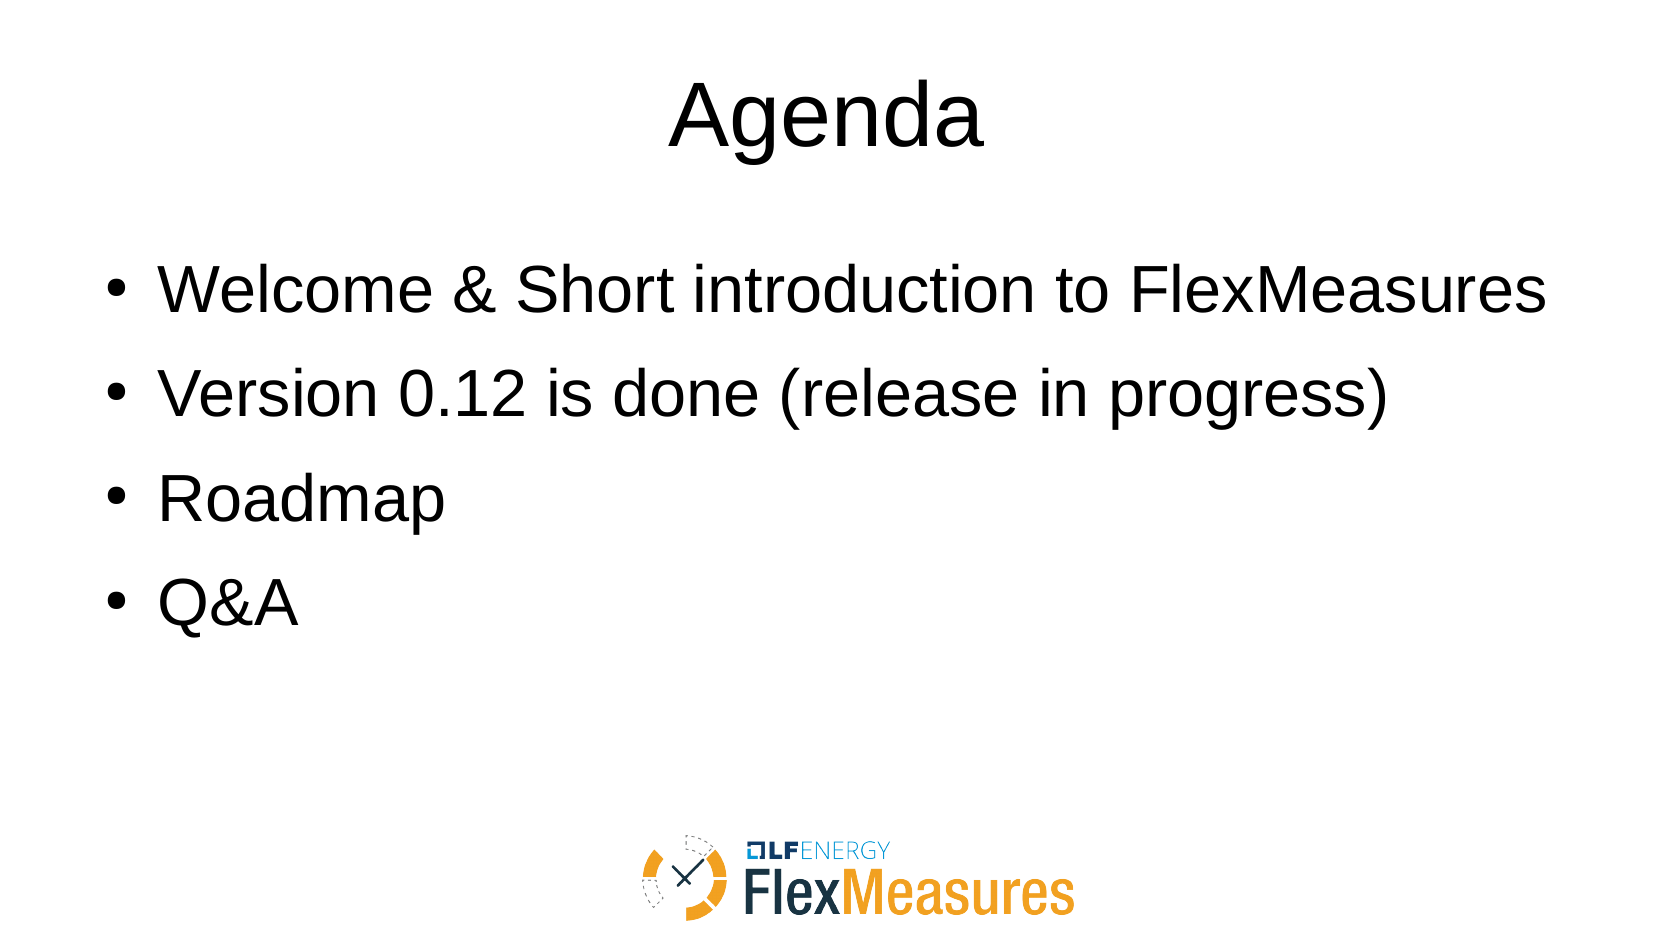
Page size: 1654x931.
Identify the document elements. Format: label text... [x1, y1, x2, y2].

picture [642, 835, 1074, 921]
list Welcome & Short introduction to FlexMeasures Version 0.12 is done (release in progress) Roadmap Q&A [86, 251, 1575, 792]
title Agenda [82, 37, 1571, 193]
